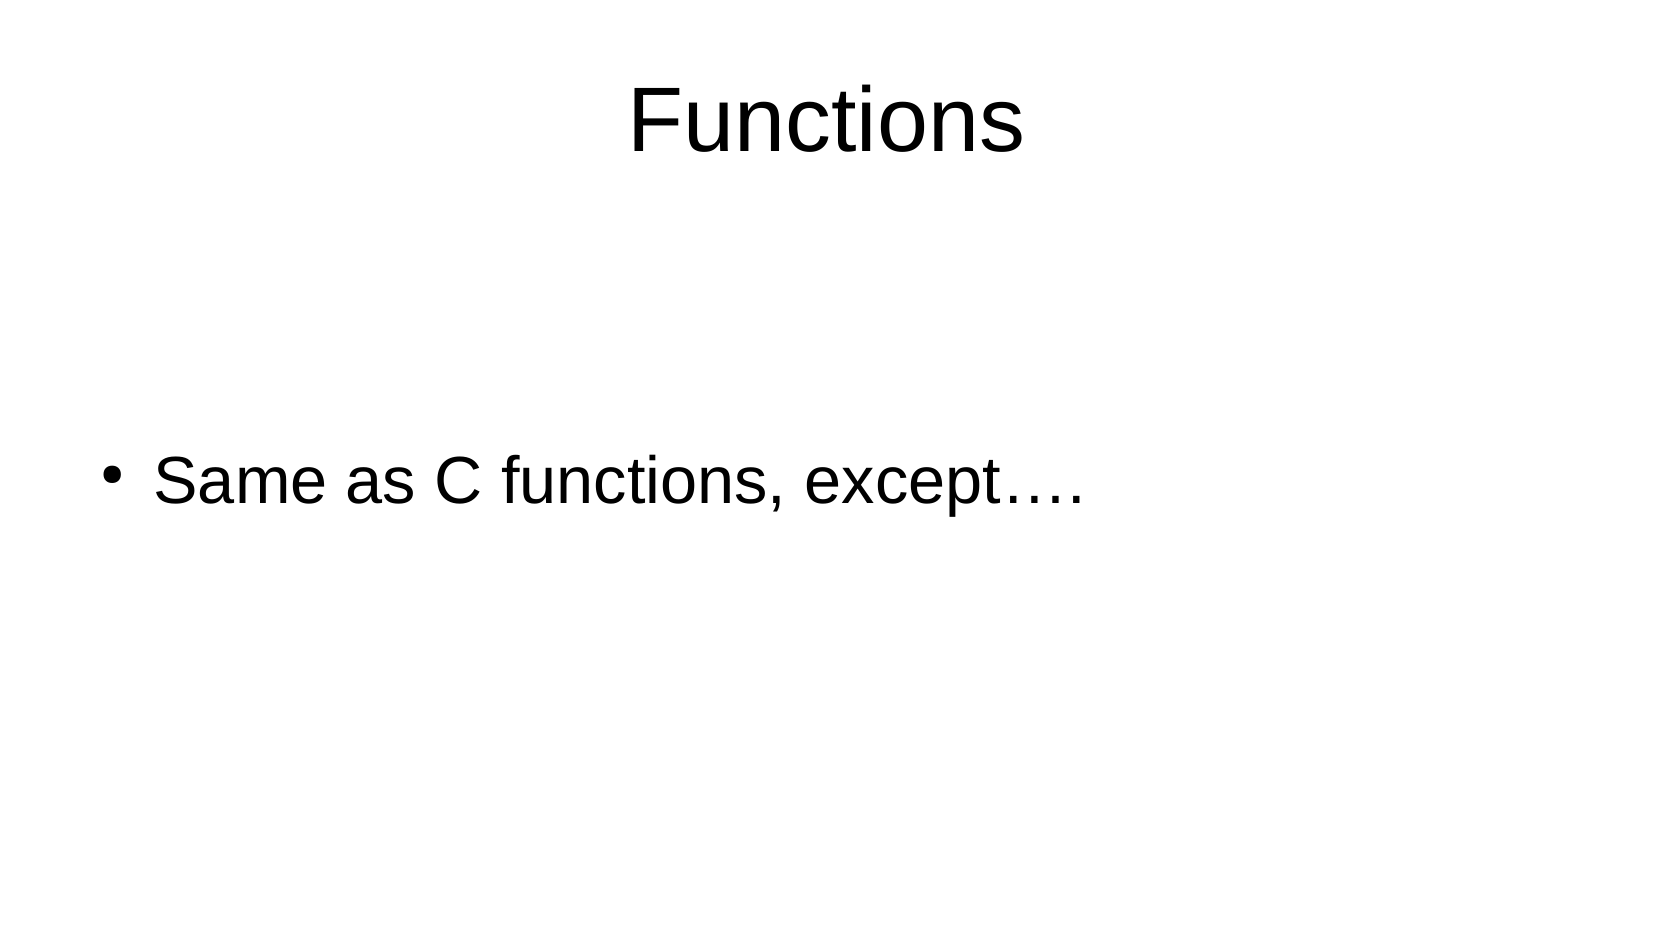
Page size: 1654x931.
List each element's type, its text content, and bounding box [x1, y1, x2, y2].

title Functions [82, 37, 1571, 193]
list Same as C functions, except…. [82, 217, 1571, 757]
